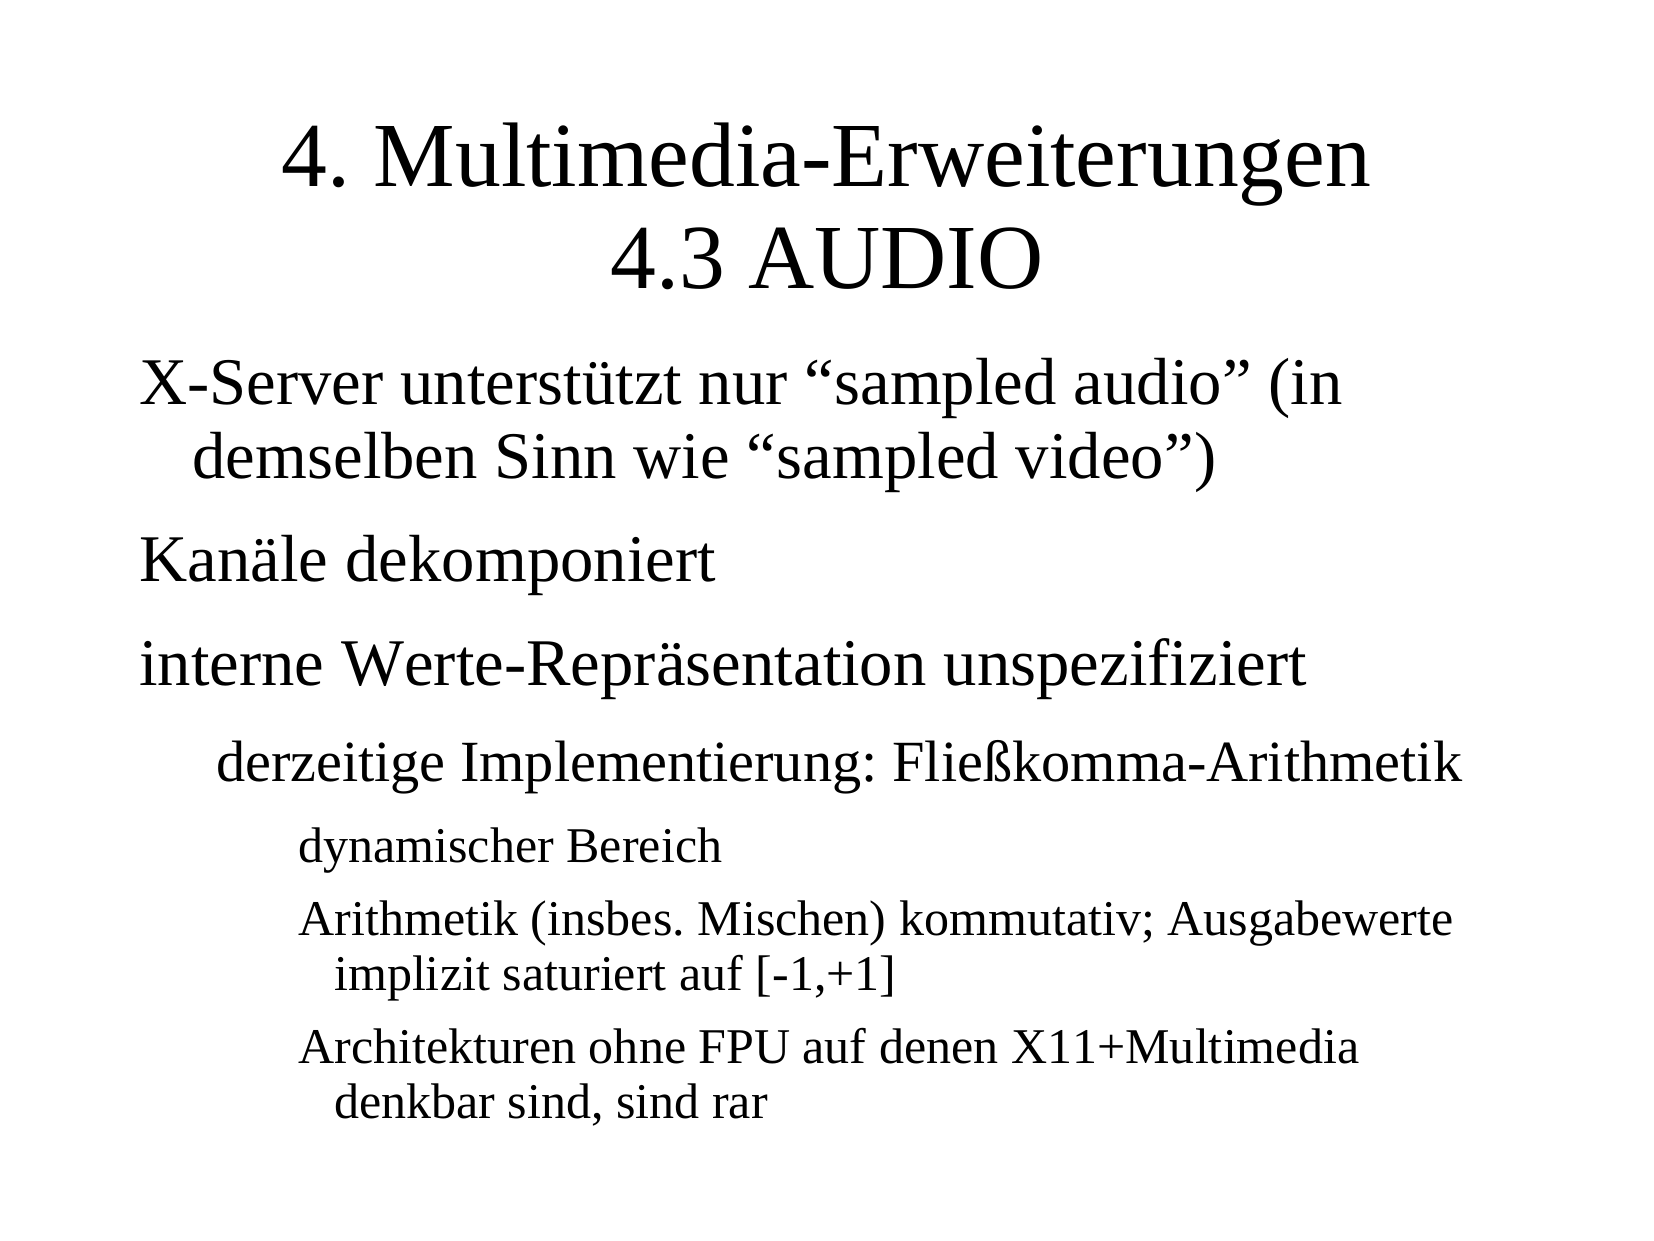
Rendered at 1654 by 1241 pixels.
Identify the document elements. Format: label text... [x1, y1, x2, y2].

list X-Server unterstützt nur “sampled audio” (in demselben Sinn wie “sampled video”) Kanäle dekomponiert interne Werte-Repräsentation unspezifiziert derzeitige Implementierung: Fließkomma-Arithmetik dynamischer Bereich Arithmetik (insbes. Mischen) kommutativ; Ausgabewerte implizit saturiert auf [-1,+1] Architekturen ohne FPU auf denen X11+Multimedia denkbar sind, sind rar [121, 344, 1534, 1130]
title 4. Multimedia-Erweiterungen 4.3 AUDIO [121, 102, 1534, 311]
